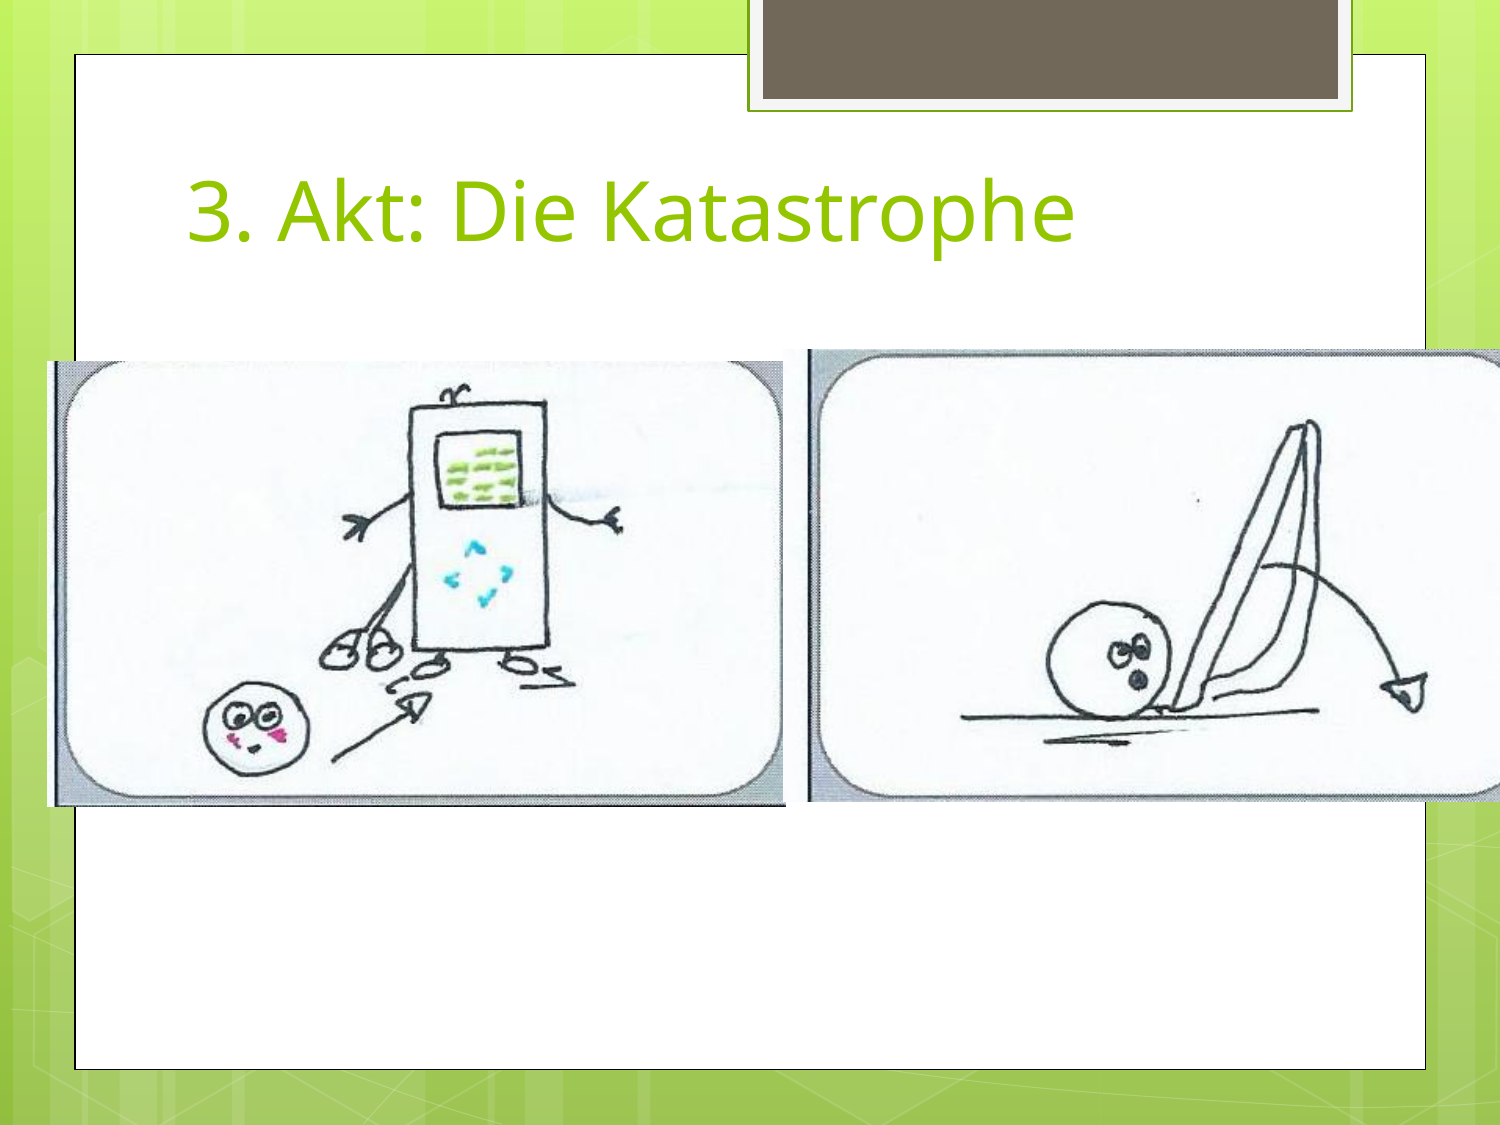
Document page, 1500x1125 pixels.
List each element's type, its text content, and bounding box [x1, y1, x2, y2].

title 3. Akt: Die Katastrophe [171, 78, 1324, 266]
picture [47, 349, 1500, 808]
